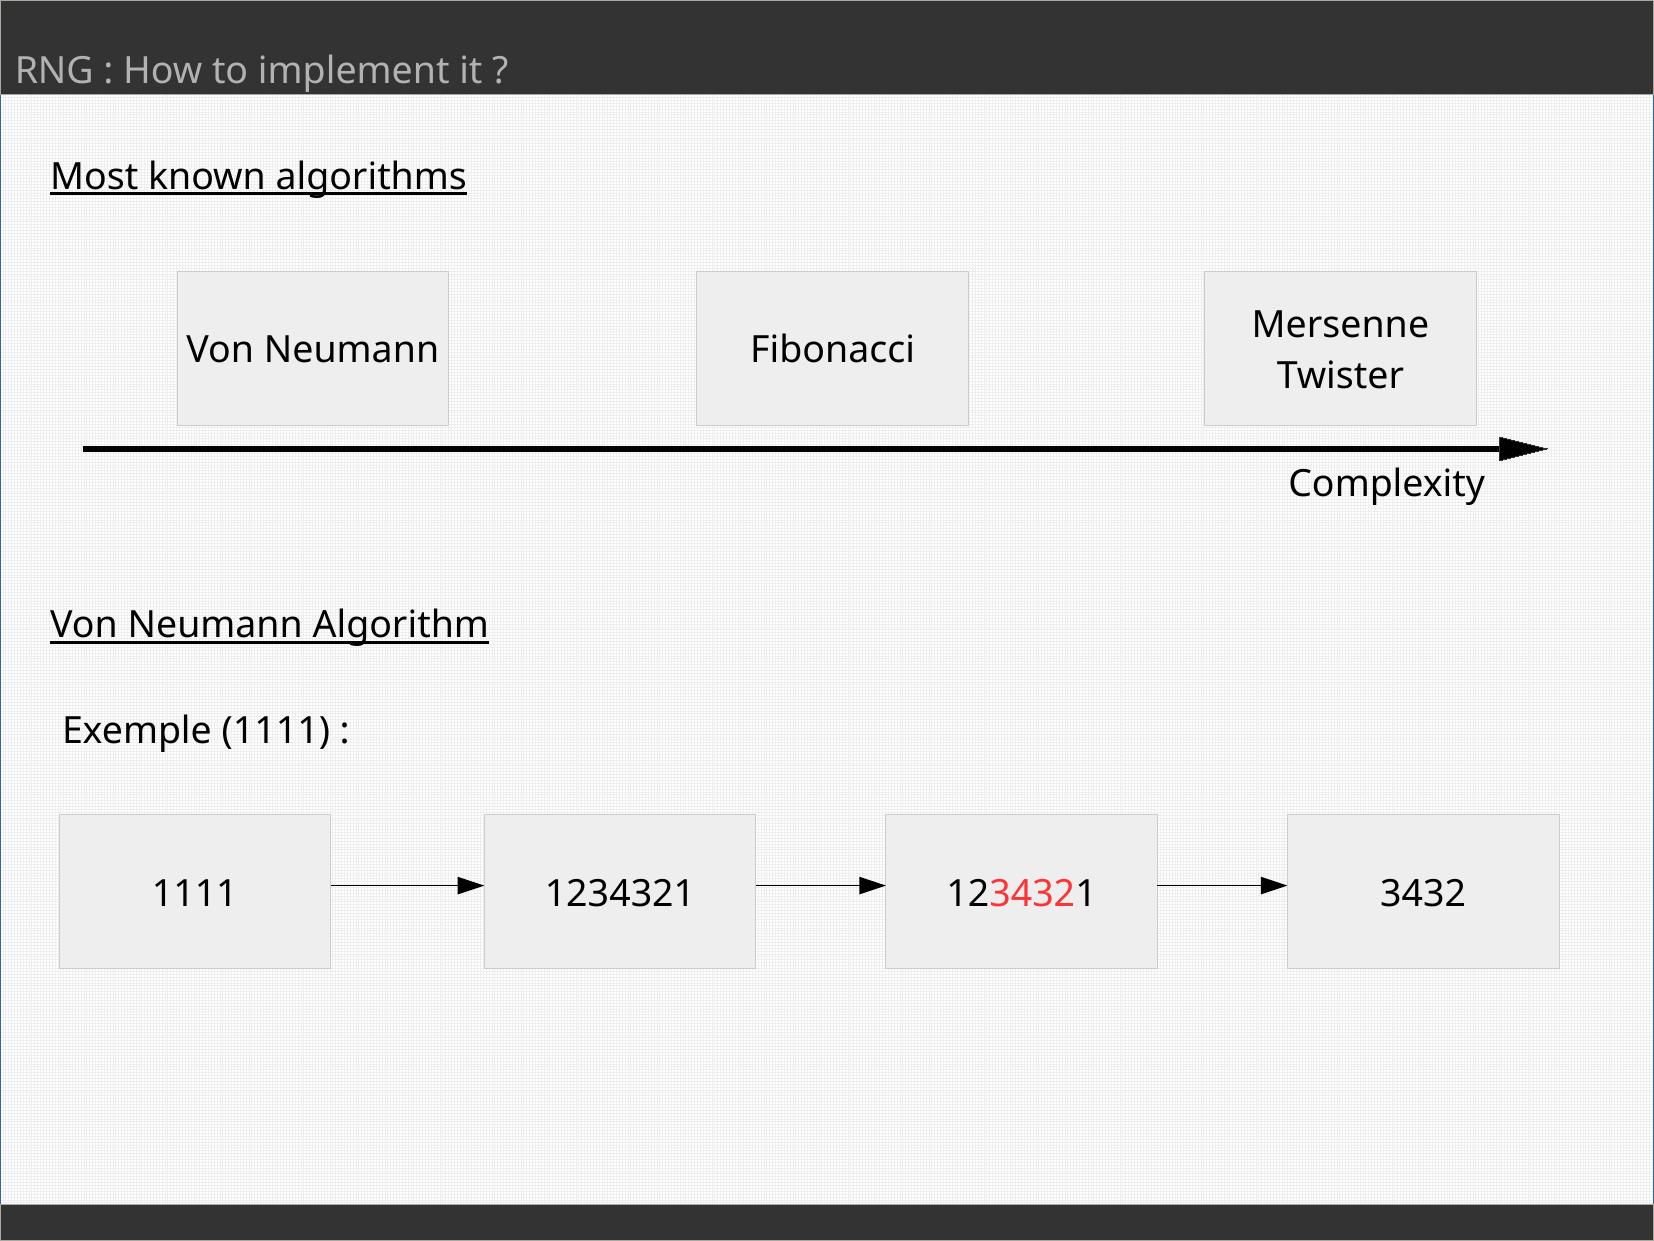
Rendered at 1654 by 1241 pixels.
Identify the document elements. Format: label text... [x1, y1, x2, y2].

text_box Exemple (1111) : [47, 696, 390, 756]
text_box RNG : How to implement it ? [0, 35, 650, 95]
text_box 1111 [59, 814, 331, 969]
text_box 1234321 [484, 814, 756, 969]
text_box 3432 [1287, 814, 1560, 969]
text_box Most known algorithms [35, 141, 556, 201]
text_box 1234321 [885, 814, 1158, 969]
text_box Mersenne Twister [1204, 271, 1477, 426]
text_box [0, 0, 1654, 1241]
text_box Complexity [1263, 448, 1501, 508]
text_box Fibonacci [696, 271, 969, 426]
text_box Von Neumann Algorithm [35, 590, 556, 650]
text_box Von Neumann [177, 271, 449, 426]
